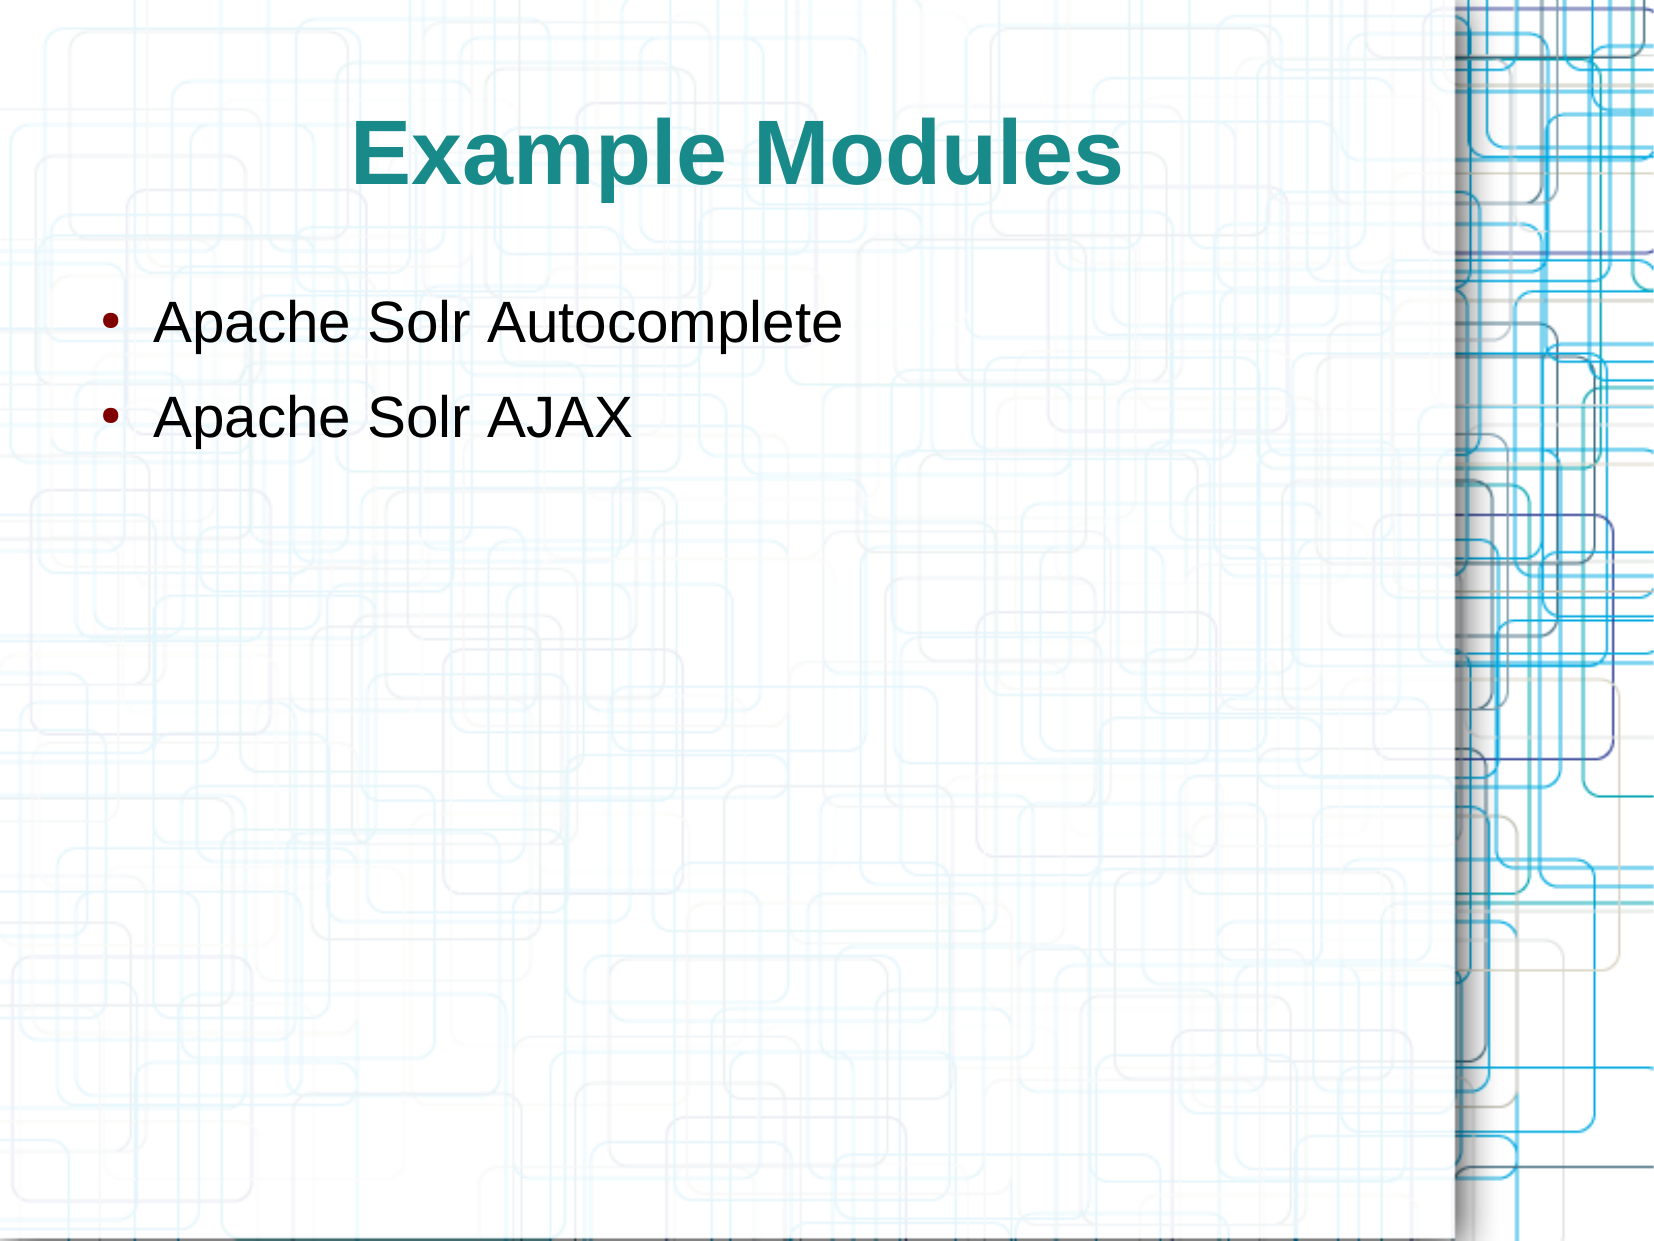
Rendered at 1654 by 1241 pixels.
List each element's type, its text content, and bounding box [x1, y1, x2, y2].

list Apache Solr Autocomplete Apache Solr AJAX [82, 290, 1418, 1109]
title Example Modules [59, 49, 1418, 257]
picture [0, 0, 1654, 1241]
